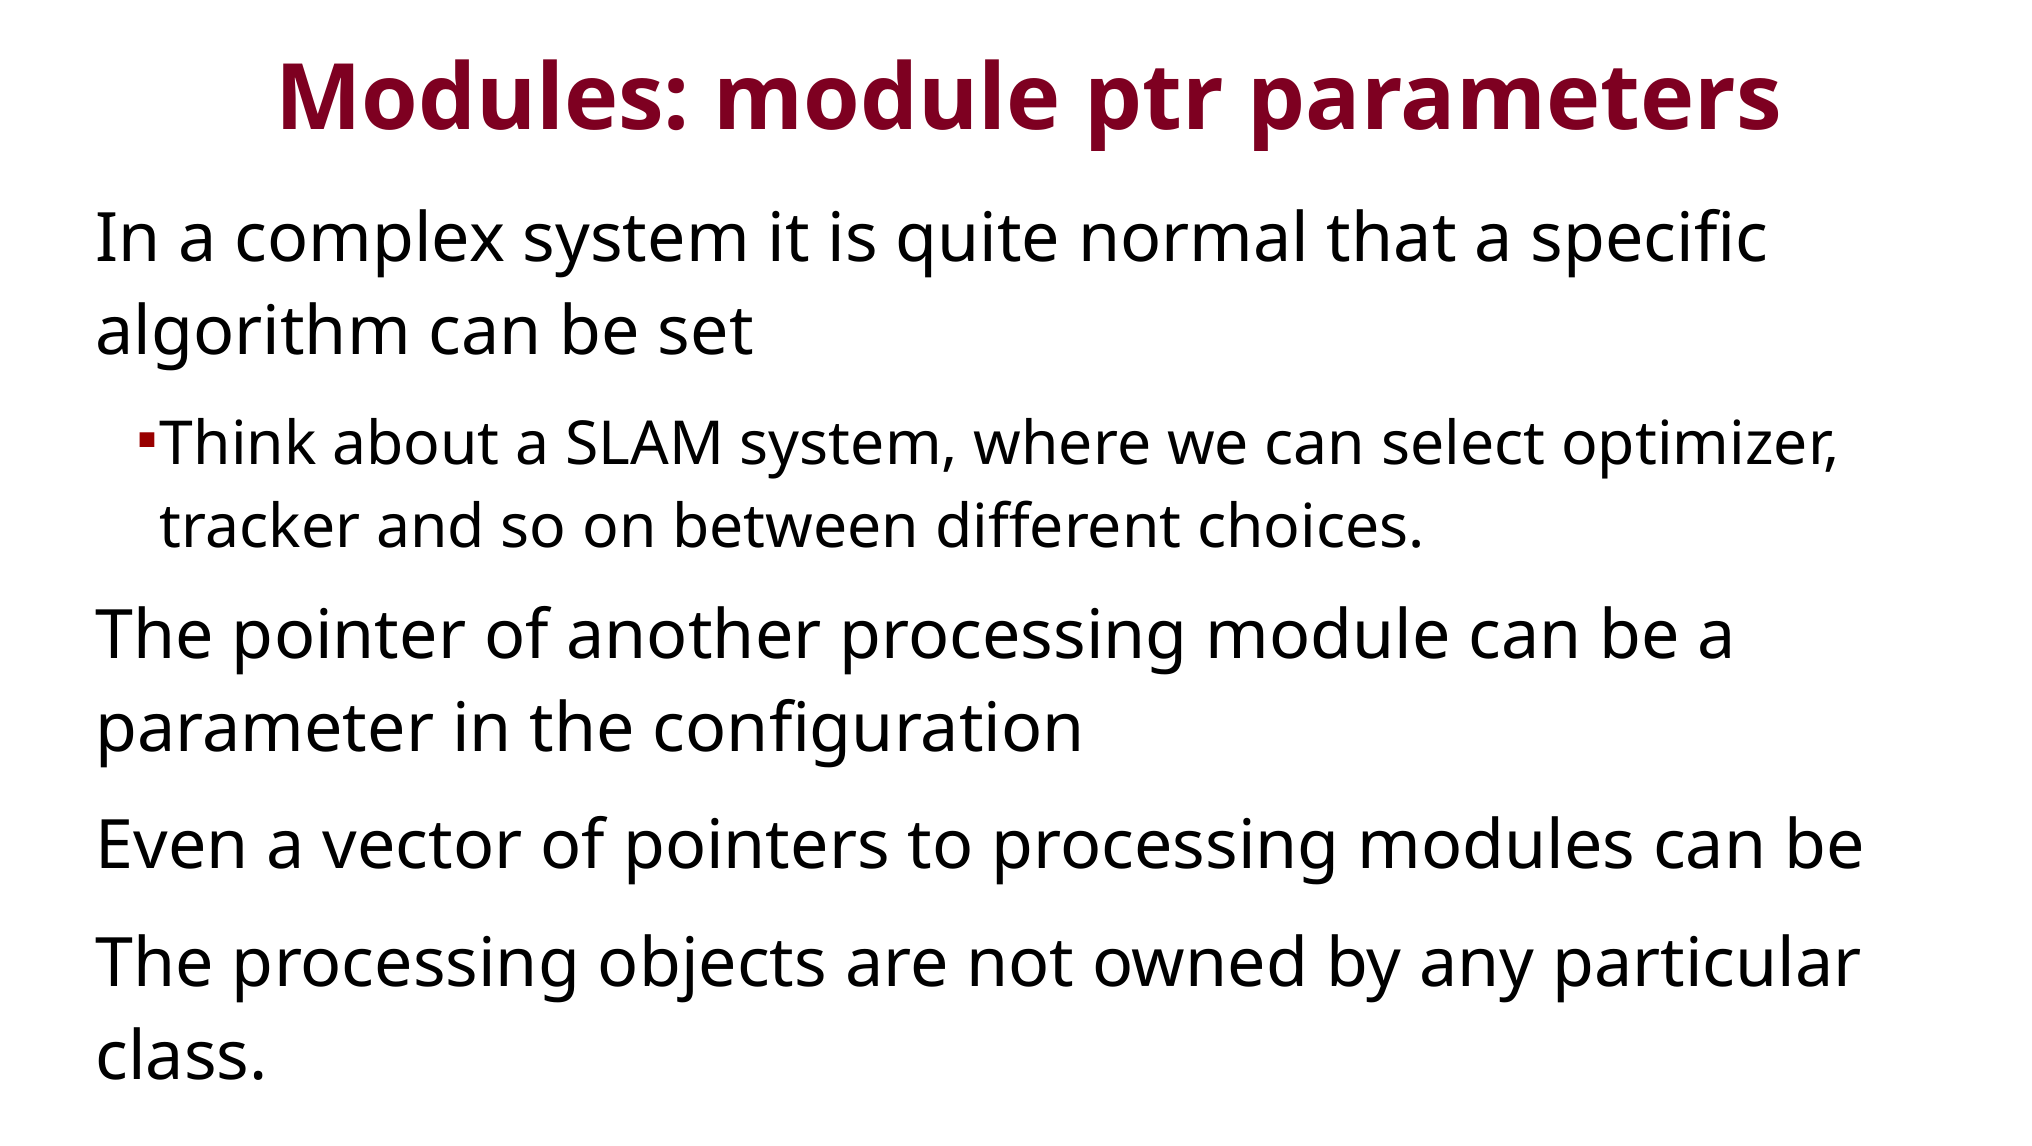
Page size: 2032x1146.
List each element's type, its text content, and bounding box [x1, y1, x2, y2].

list In a complex system it is quite normal that a specific algorithm can be set Think about a SLAM system, where we can select optimizer, tracker and so on between different choices. The pointer of another processing module can be a parameter in the configuration Even a vector of pointers to processing modules can be The processing objects are not owned by any particular class. [59, 188, 1985, 1111]
title Modules: module ptr parameters [37, 10, 2020, 178]
